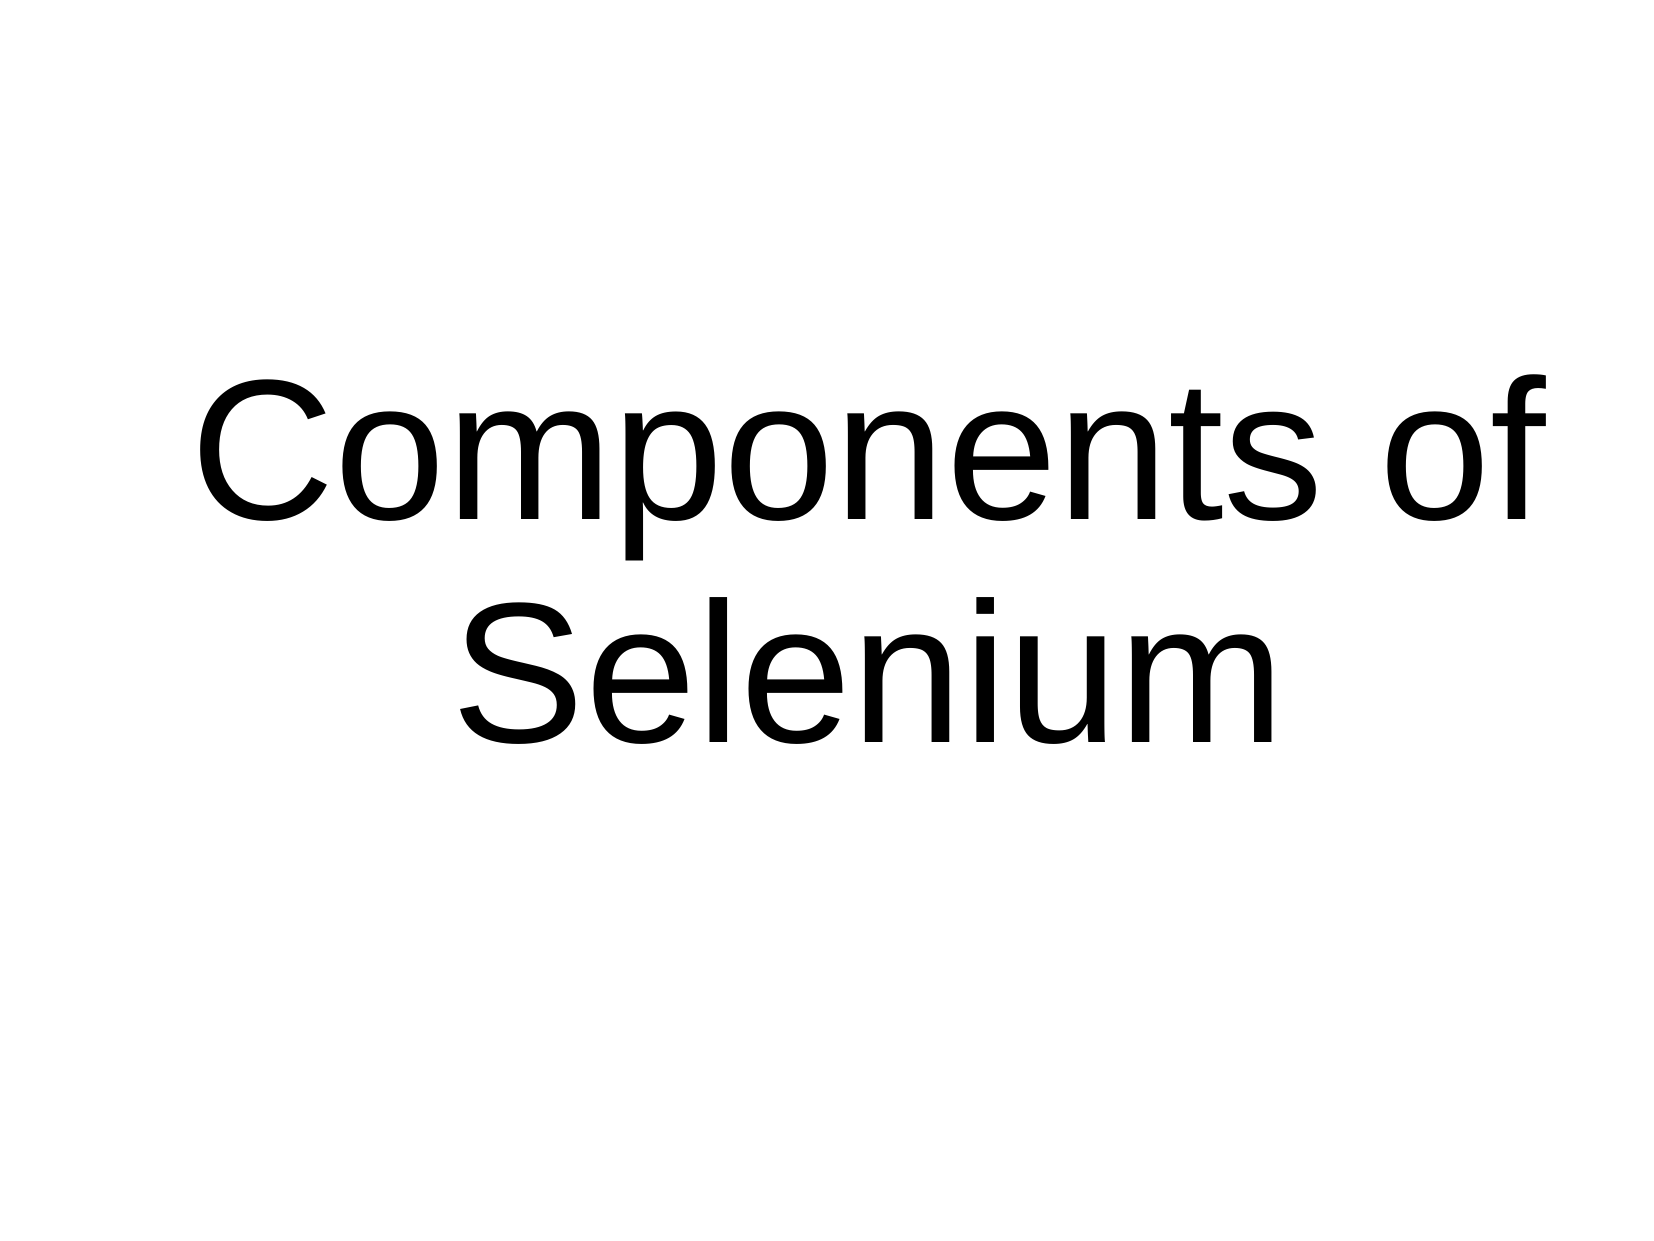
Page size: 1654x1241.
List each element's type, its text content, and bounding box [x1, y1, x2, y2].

title Components of Selenium [124, 341, 1613, 788]
